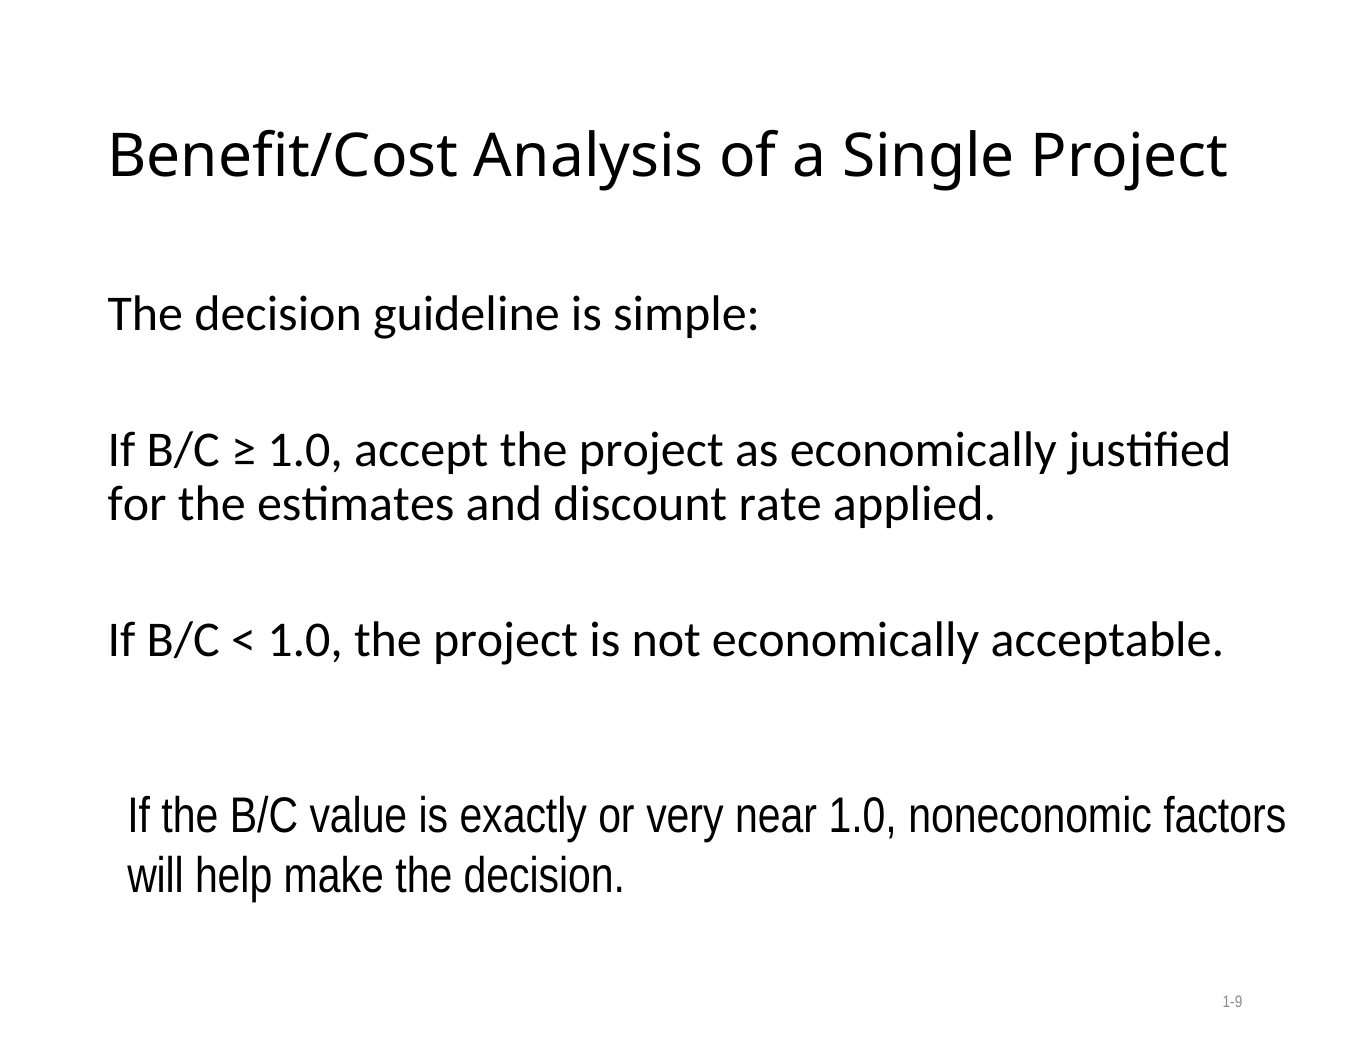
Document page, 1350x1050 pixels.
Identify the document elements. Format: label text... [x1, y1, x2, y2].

text_box 1-<number> [953, 973, 1258, 1030]
title Benefit/Cost Analysis of a Single Project [92, 55, 1258, 259]
list The decision guideline is simple: If B/C ≥ 1.0, accept the project as economically justified for the estimates and discount rate applied. If B/C < 1.0, the project is not economically acceptable. [92, 279, 1258, 946]
text_box If the B/C value is exactly or very near 1.0, noneconomic factors will help make the decision. [112, 774, 1308, 911]
